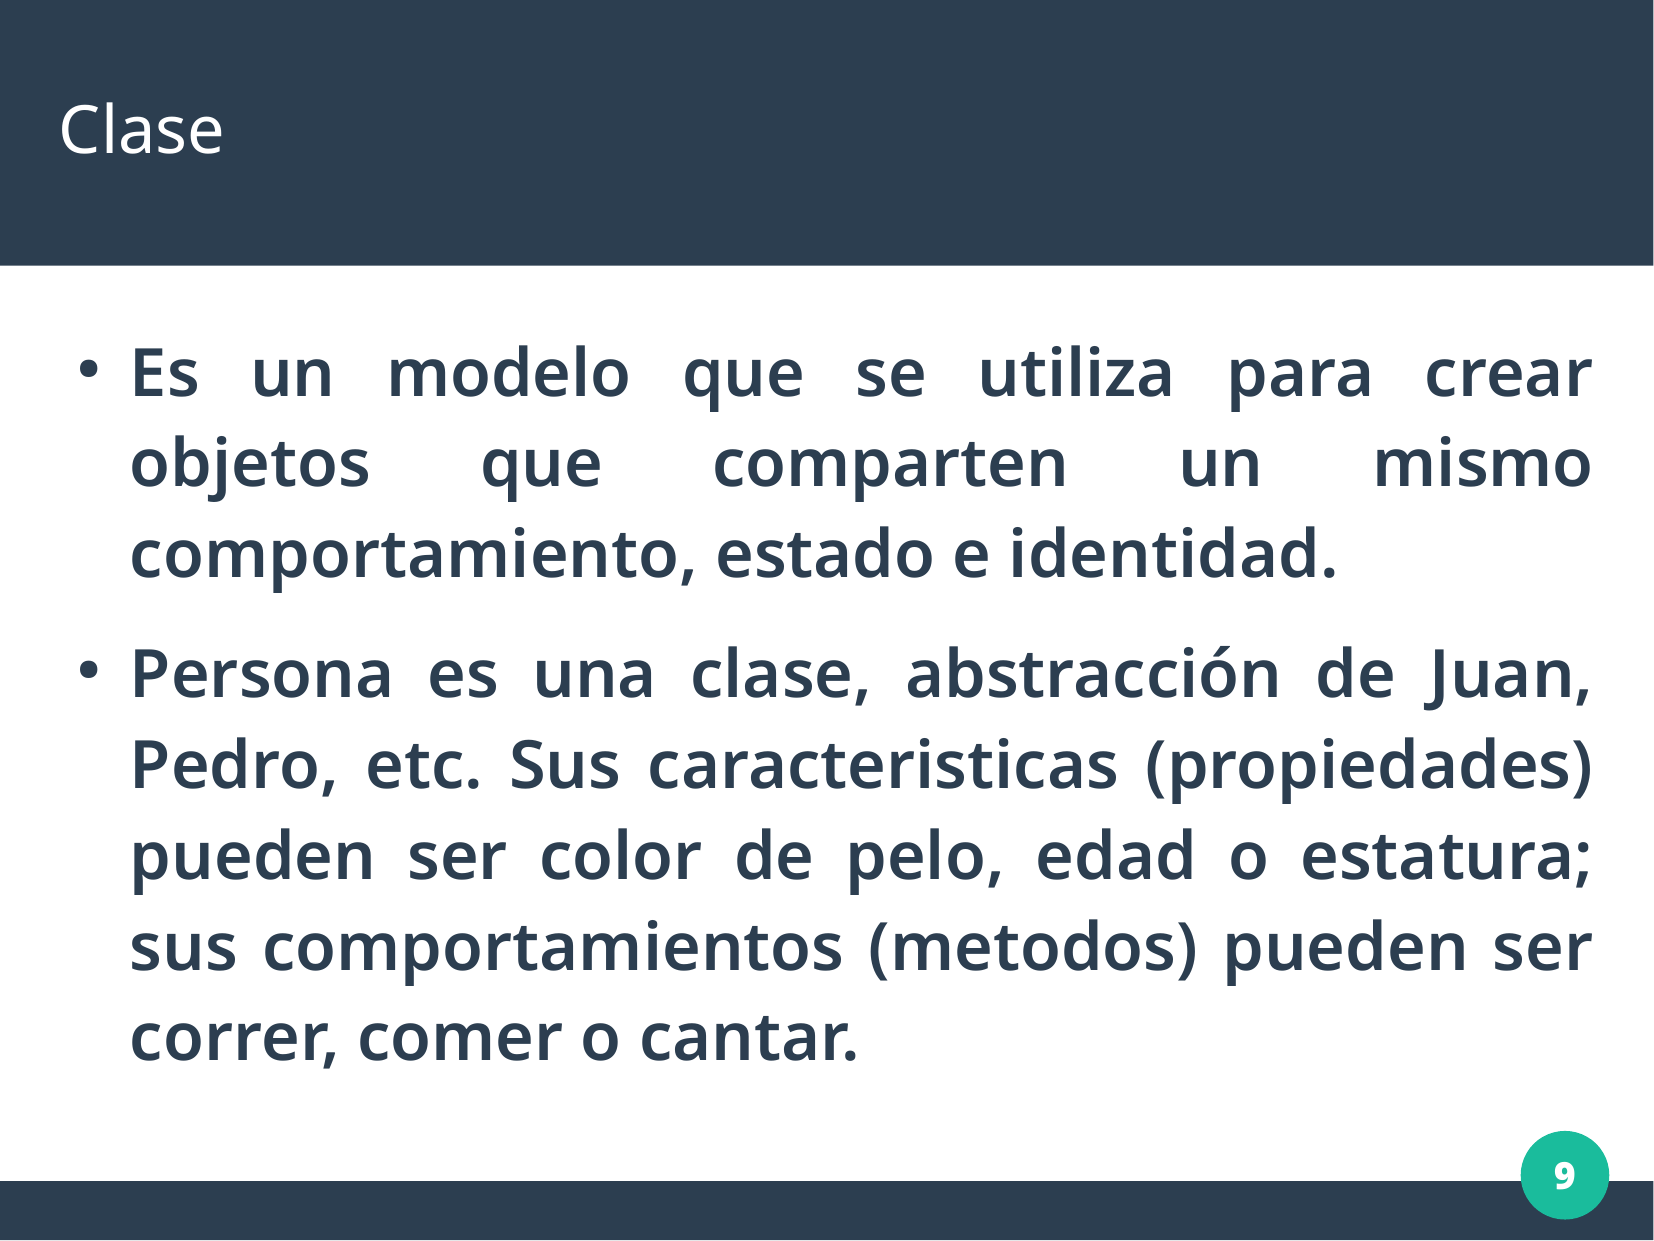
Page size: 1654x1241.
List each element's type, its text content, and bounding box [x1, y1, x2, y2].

list Es un modelo que se utiliza para crear objetos que comparten un mismo comportamiento, estado e identidad. Persona es una clase, abstracción de Juan, Pedro, etc. Sus caracteristicas (propiedades) pueden ser color de pelo, edad o estatura; sus comportamientos (metodos) pueden ser correr, comer o cantar. [59, 324, 1595, 1152]
title Clase [59, 49, 1595, 207]
